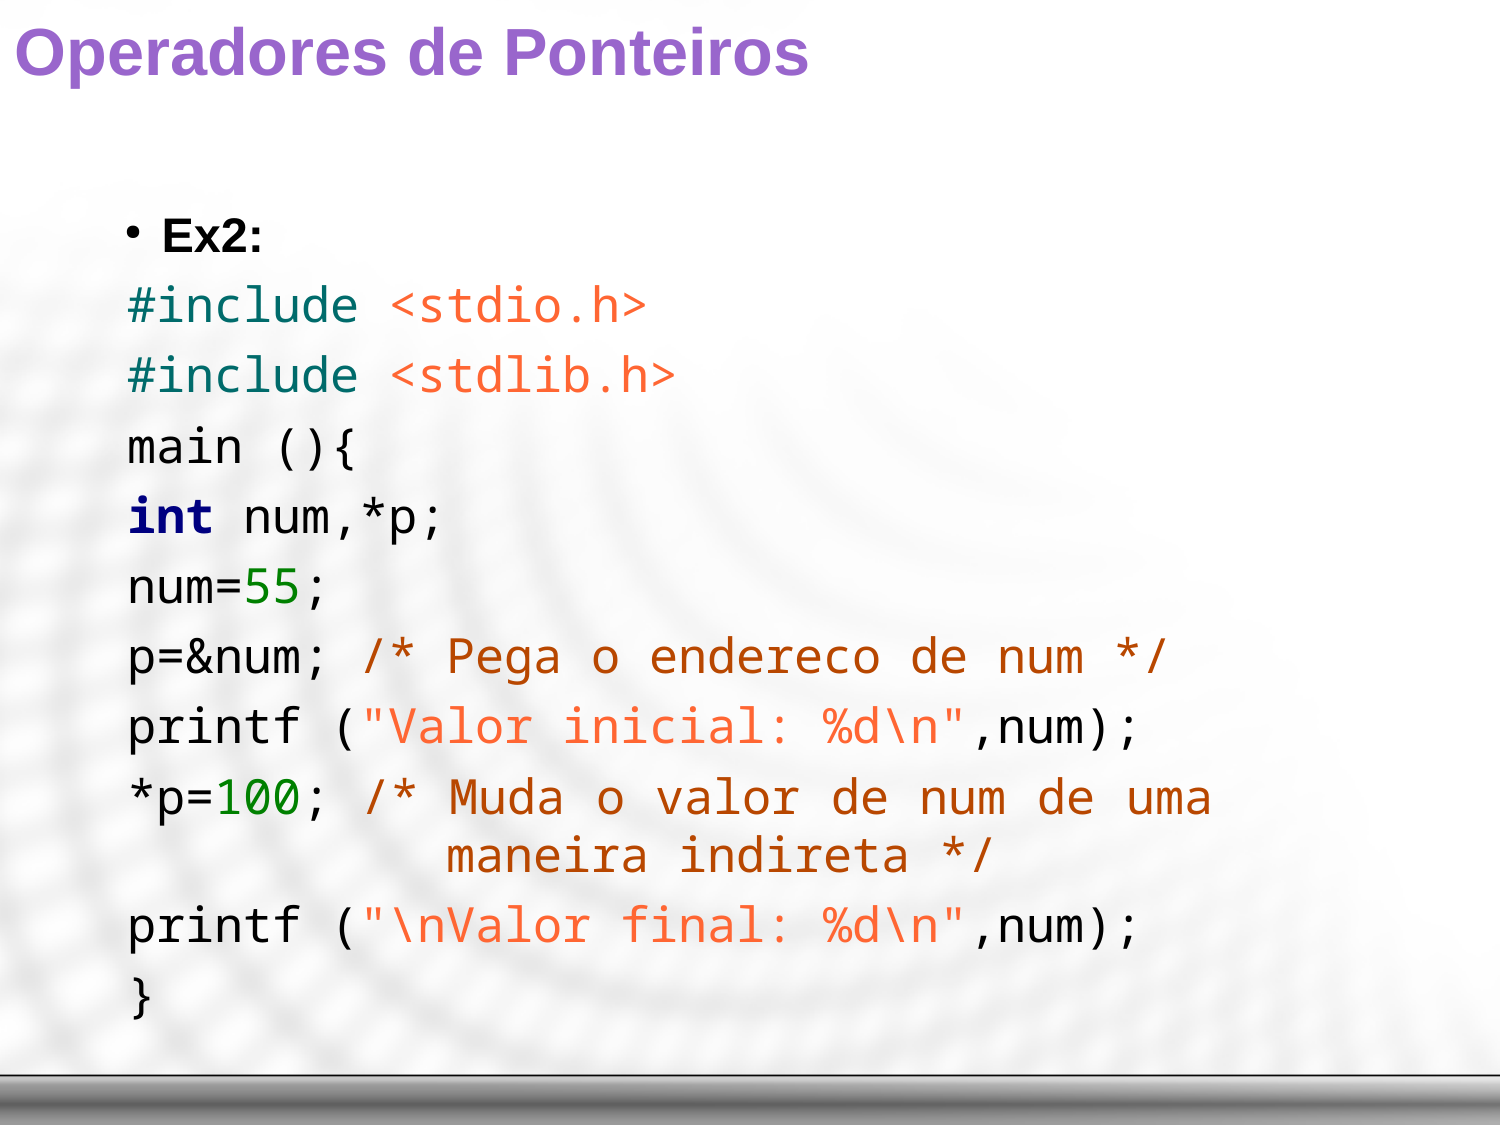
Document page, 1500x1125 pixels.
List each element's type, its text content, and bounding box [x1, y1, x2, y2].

picture [0, 0, 1500, 1125]
list Ex2: #include <stdio.h> #include <stdlib.h> main (){ int num,*p; num=55; p=&num; /* Pega o endereco de num */ printf ("Valor inicial: %d\n",num); *p=100; /* Muda o valor de num de uma maneira indireta */ printf ("\nValor final: %d\n",num); } [58, 196, 1442, 1036]
title Operadores de Ponteiros [0, 0, 1353, 102]
